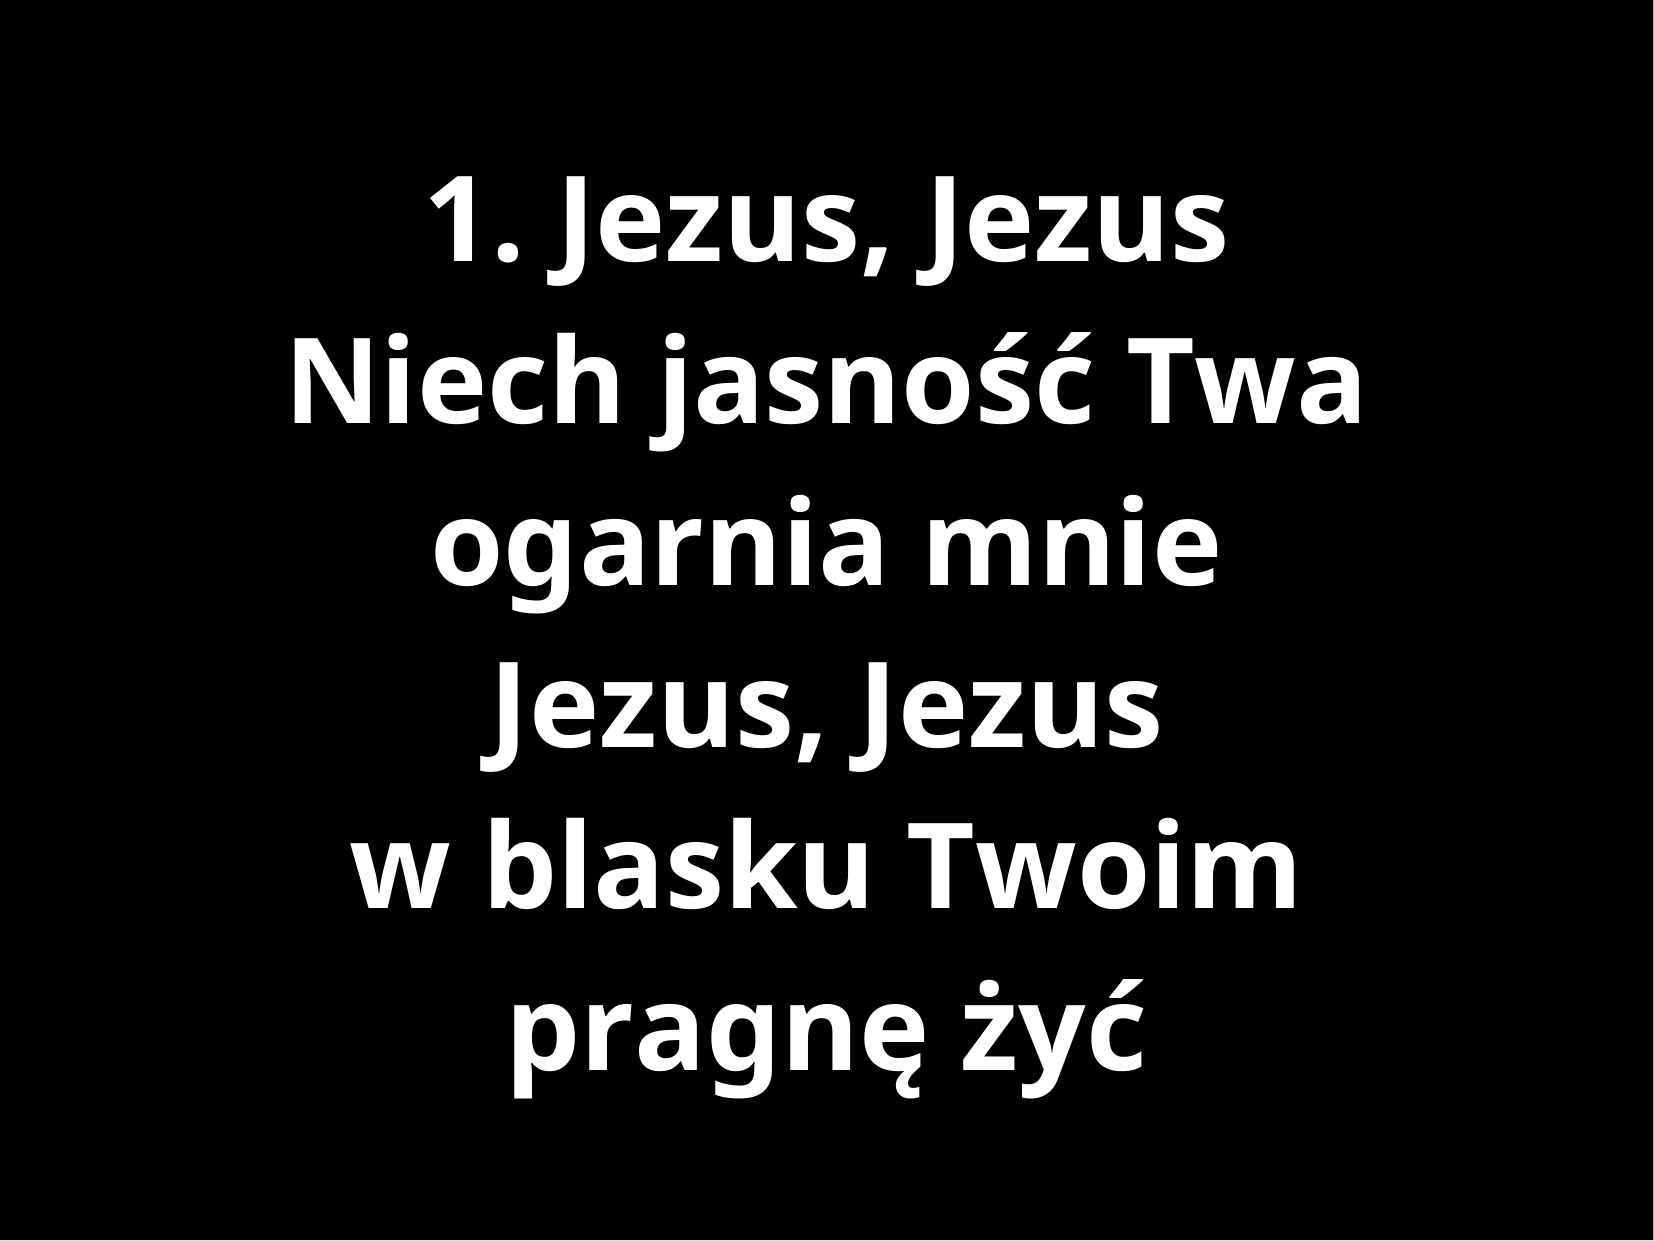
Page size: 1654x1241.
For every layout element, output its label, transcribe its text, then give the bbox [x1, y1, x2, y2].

title 1. Jezus, Jezus Niech jasność Twa ogarnia mnie Jezus, Jezus w blasku Twoim pragnę żyć [0, 0, 1654, 1241]
